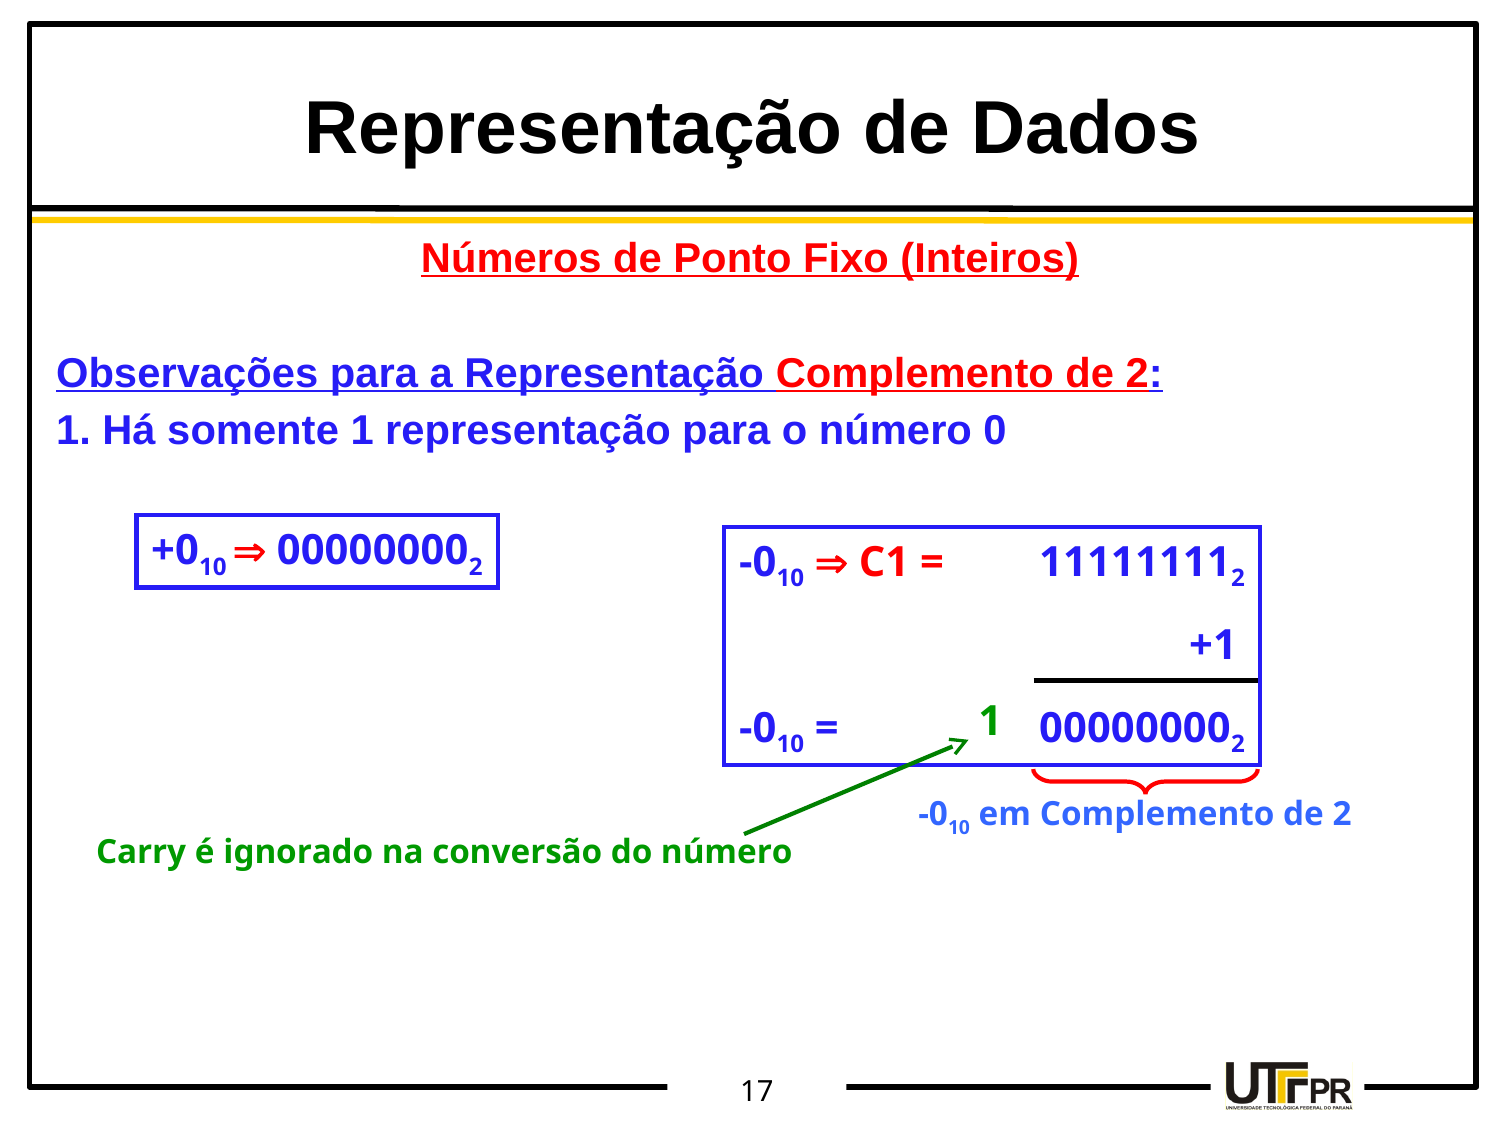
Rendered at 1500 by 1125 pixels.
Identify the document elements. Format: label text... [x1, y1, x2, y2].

list Números de Ponto Fixo (Inteiros) Observações para a Representação Complemento de 2: 1. Há somente 1 representação para o número 0 [41, 231, 1459, 1001]
picture [1225, 1062, 1353, 1110]
title Representação de Dados [29, 85, 1477, 180]
text_box 1 [963, 686, 1018, 752]
text_box -010 em Complemento de 2 [903, 784, 1376, 846]
text_box -010  C1 = 111111112 +1 -010 = 000000002 [724, 526, 1260, 766]
text_box Carry é ignorado na conversão do número [81, 822, 809, 878]
text_box +010  000000002 [136, 515, 498, 588]
